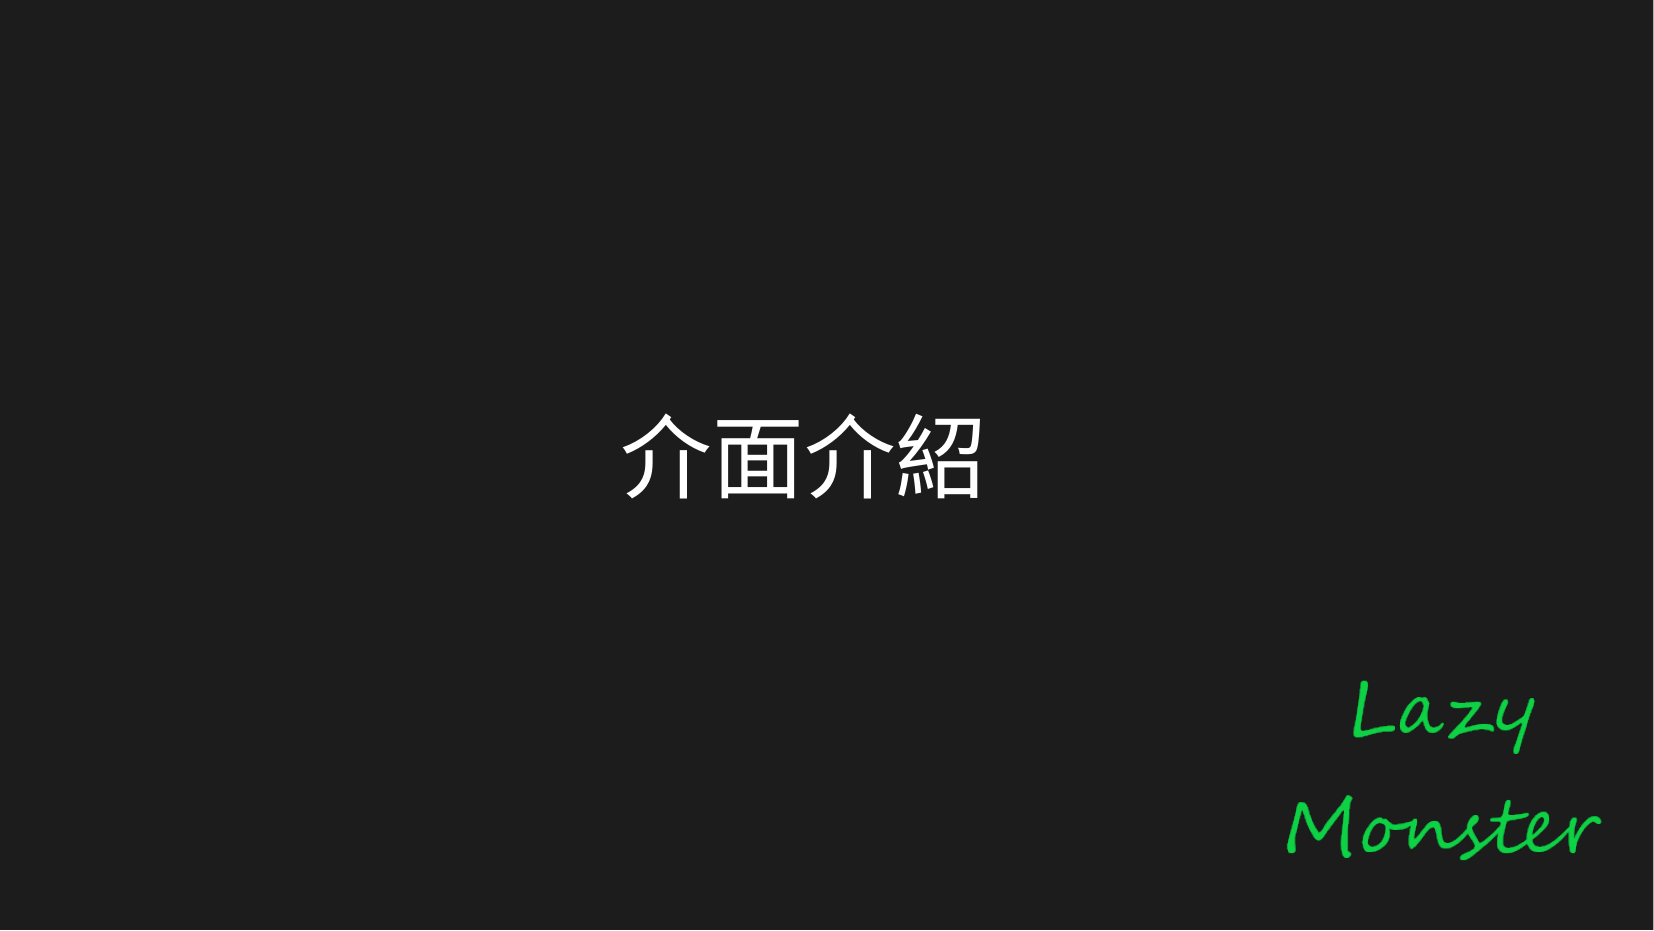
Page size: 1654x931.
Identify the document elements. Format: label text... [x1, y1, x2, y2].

picture [615, 449, 1654, 931]
title 介面介紹 [60, 393, 1549, 511]
